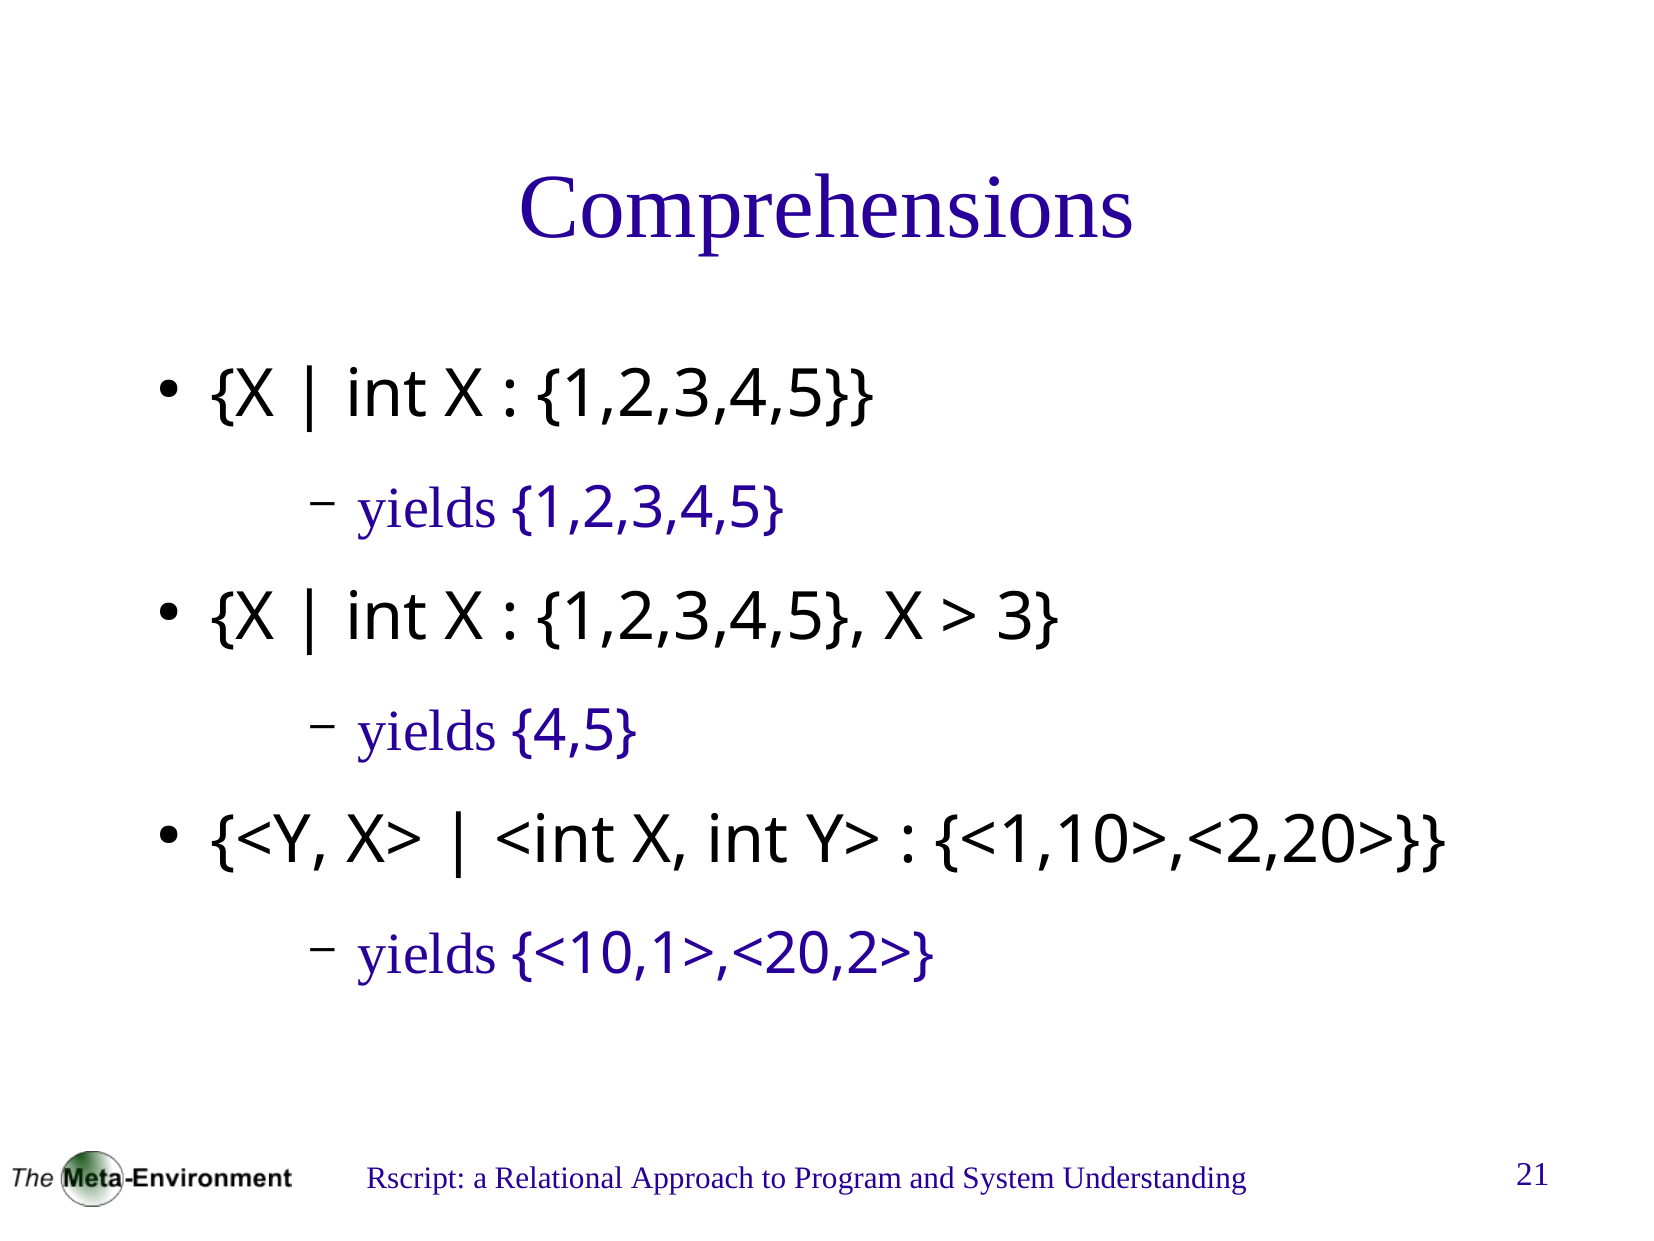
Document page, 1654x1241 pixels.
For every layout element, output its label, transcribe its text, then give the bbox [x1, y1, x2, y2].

list {X | int X : {1,2,3,4,5}} yields {1,2,3,4,5} {X | int X : {1,2,3,4,5}, X > 3} yields {4,5} {<Y, X> | <int X, int Y> : {<1,10>,<2,20>}} yields {<10,1>,<20,2>} [121, 344, 1534, 1127]
title Comprehensions [121, 102, 1534, 311]
picture [12, 1151, 292, 1207]
